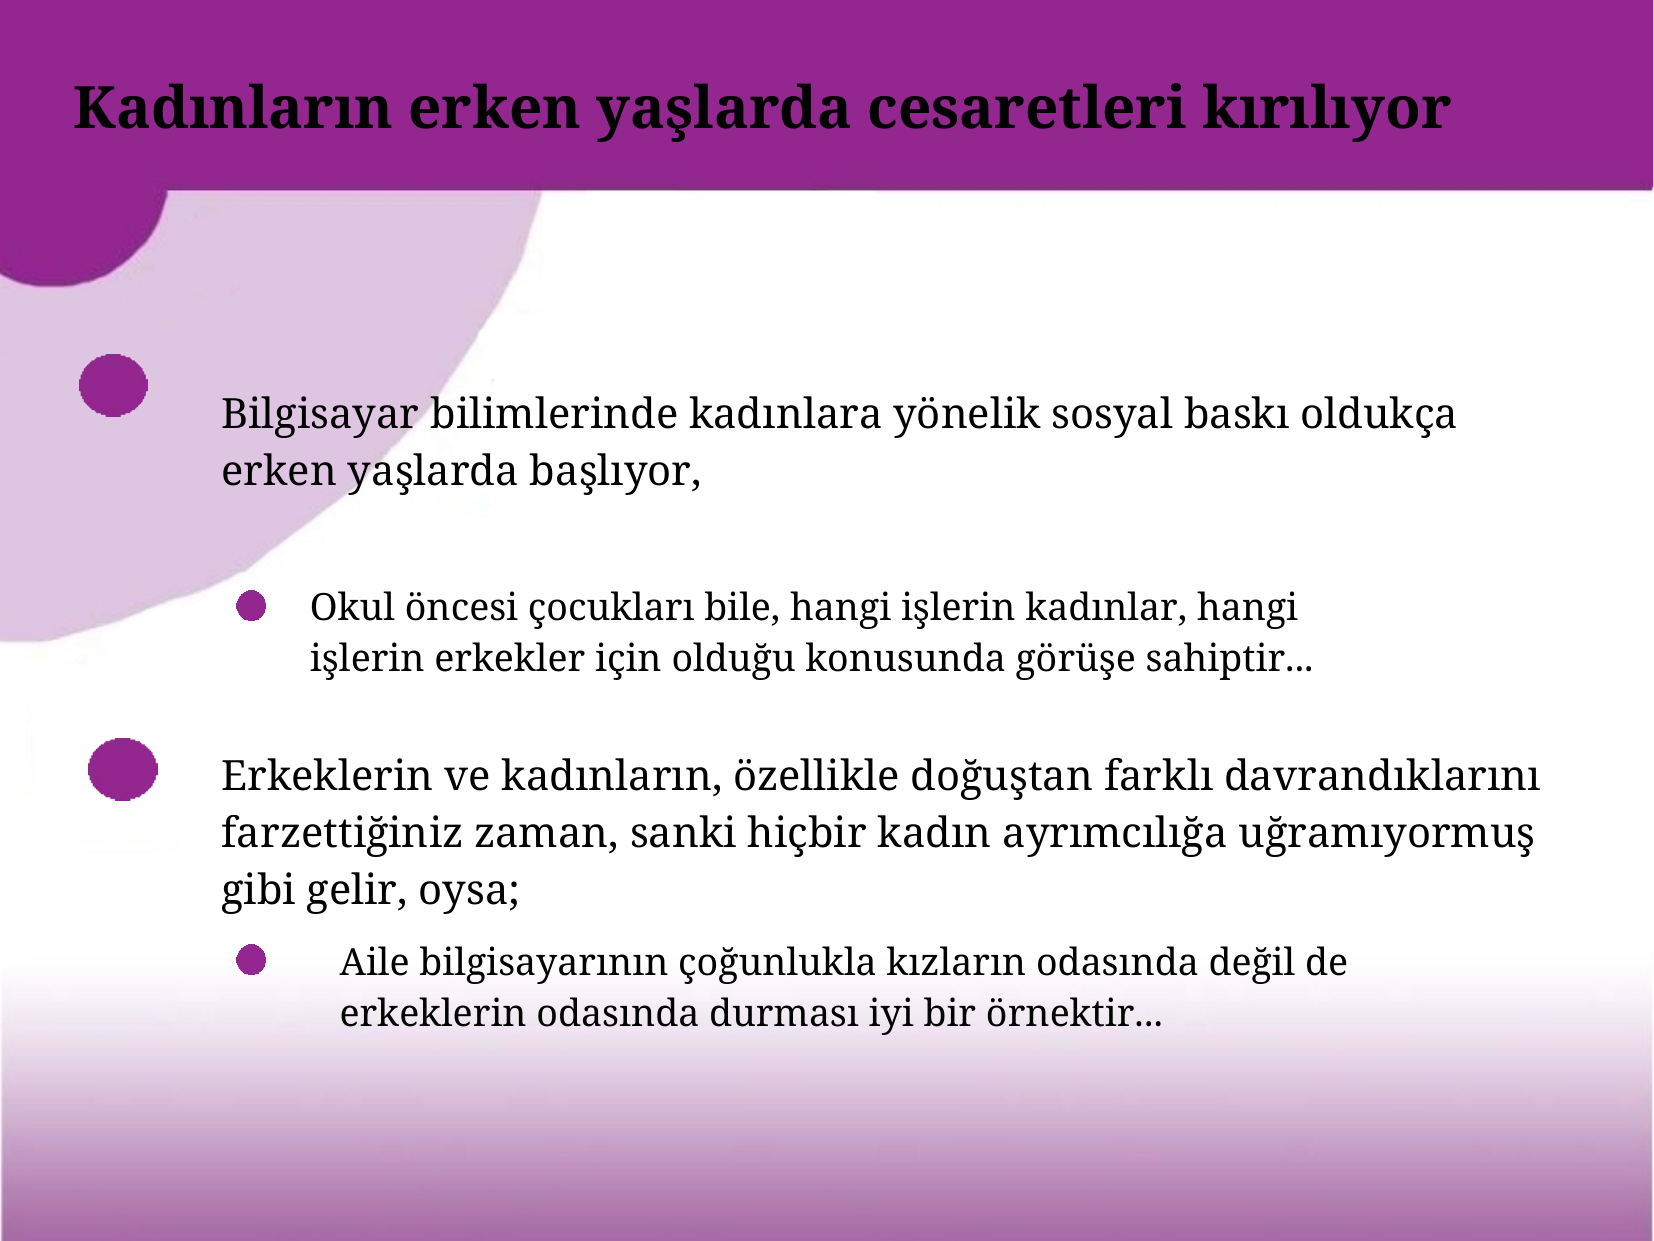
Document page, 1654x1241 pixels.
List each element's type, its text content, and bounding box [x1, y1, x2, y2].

text_box Kadınların erken yaşlarda cesaretleri kırılıyor [59, 59, 1595, 142]
text_box Bilgisayar bilimlerinde kadınlara yönelik sosyal baskı oldukça erken yaşlarda başlıyor, [206, 376, 1536, 488]
text_box Aile bilgisayarının çoğunlukla kızların odasında değil de erkeklerin odasında durması iyi bir örnektir... [324, 927, 1477, 1030]
text_box Okul öncesi çocukları bile, hangi işlerin kadınlar, hangi işlerin erkekler için olduğu konusunda görüşe sahiptir... [295, 573, 1388, 676]
text_box Erkeklerin ve kadınların, özellikle doğuştan farklı davrandıklarını farzettiğiniz zaman, sanki hiçbir kadın ayrımcılığa uğramıyormuş gibi gelir, oysa; [206, 738, 1565, 899]
picture [0, 0, 1654, 1241]
